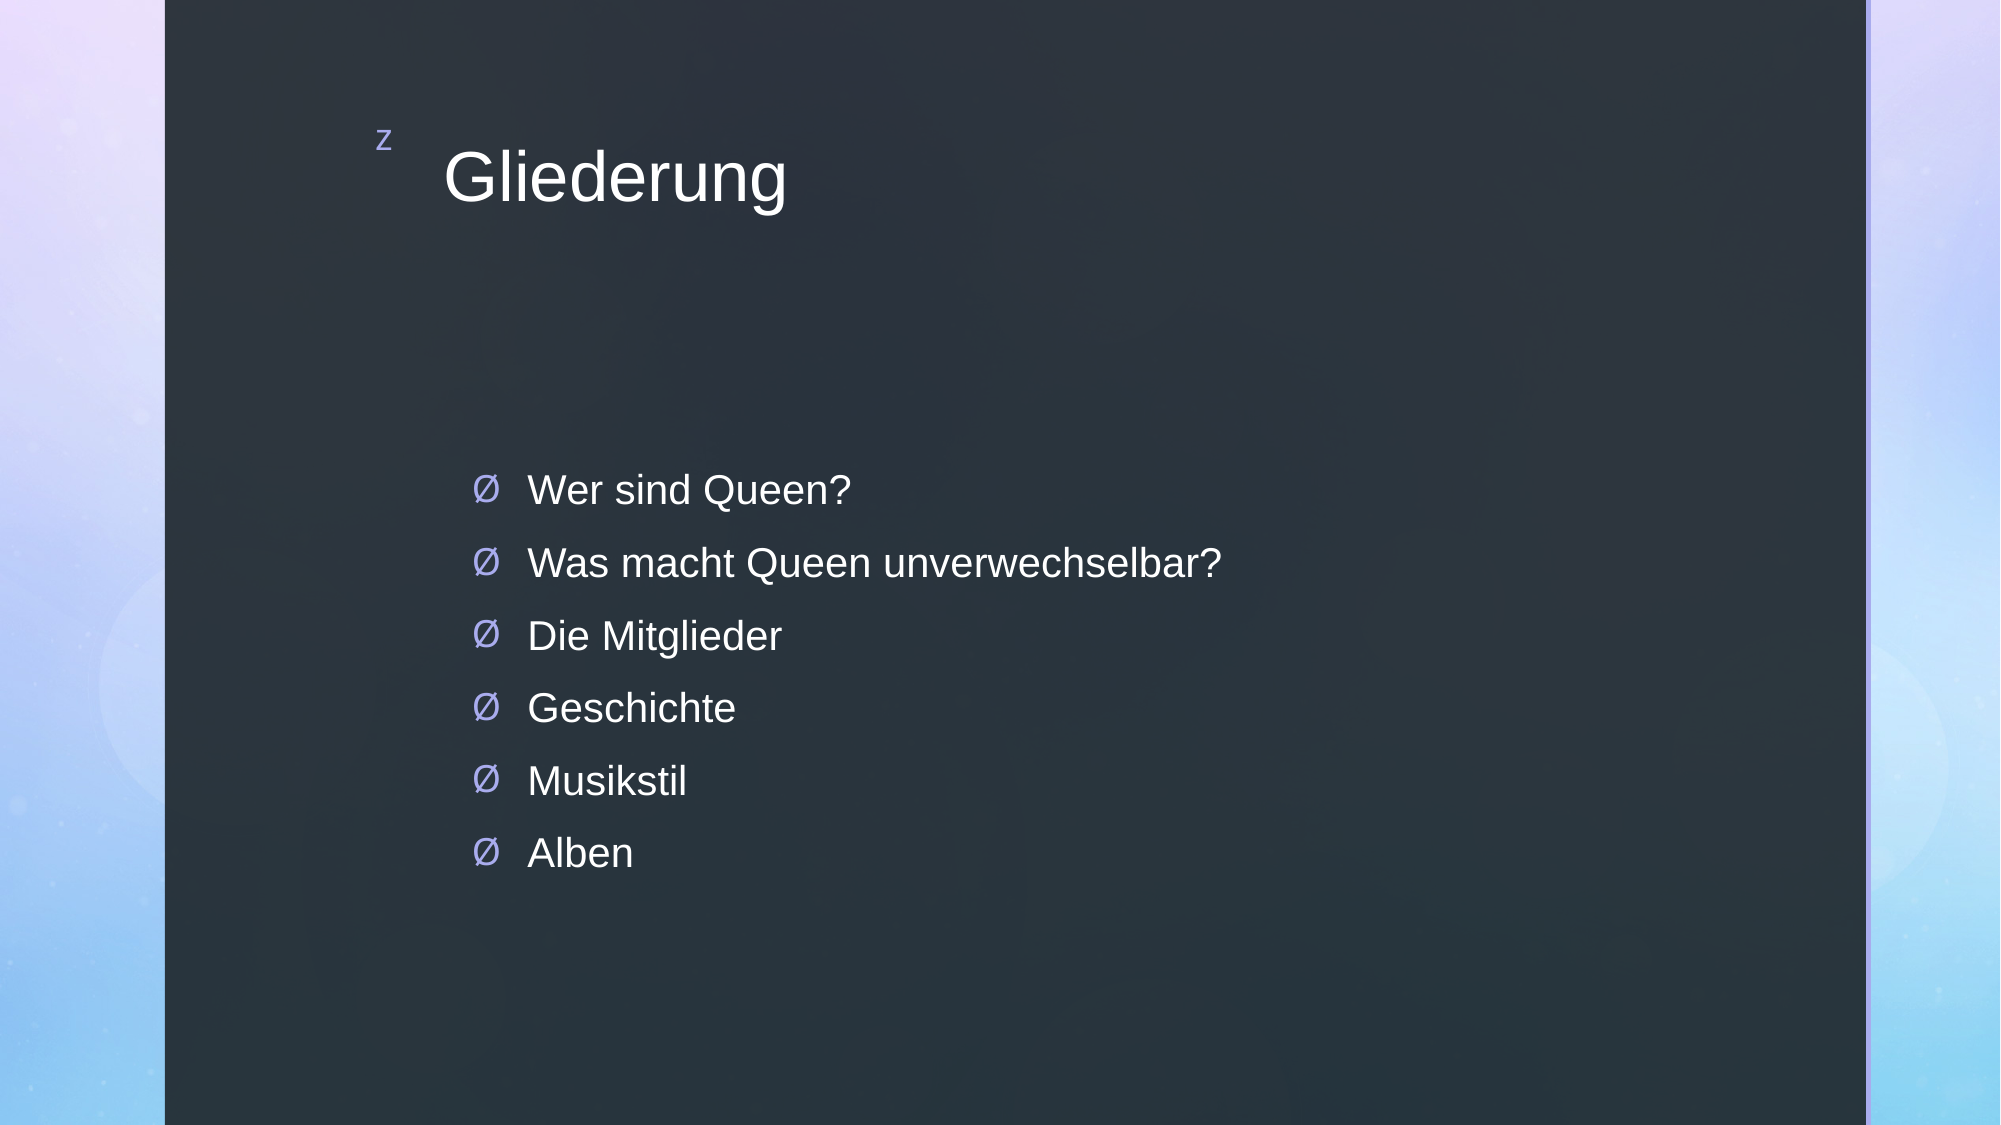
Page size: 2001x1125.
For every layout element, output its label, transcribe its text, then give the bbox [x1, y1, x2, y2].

title Gliederung [428, 132, 1734, 310]
picture [1871, 0, 2001, 1125]
picture [0, 0, 164, 1125]
list Wer sind Queen? Was macht Queen unverwechselbar? Die Mitglieder Geschichte Musikstil Alben [454, 336, 1734, 993]
